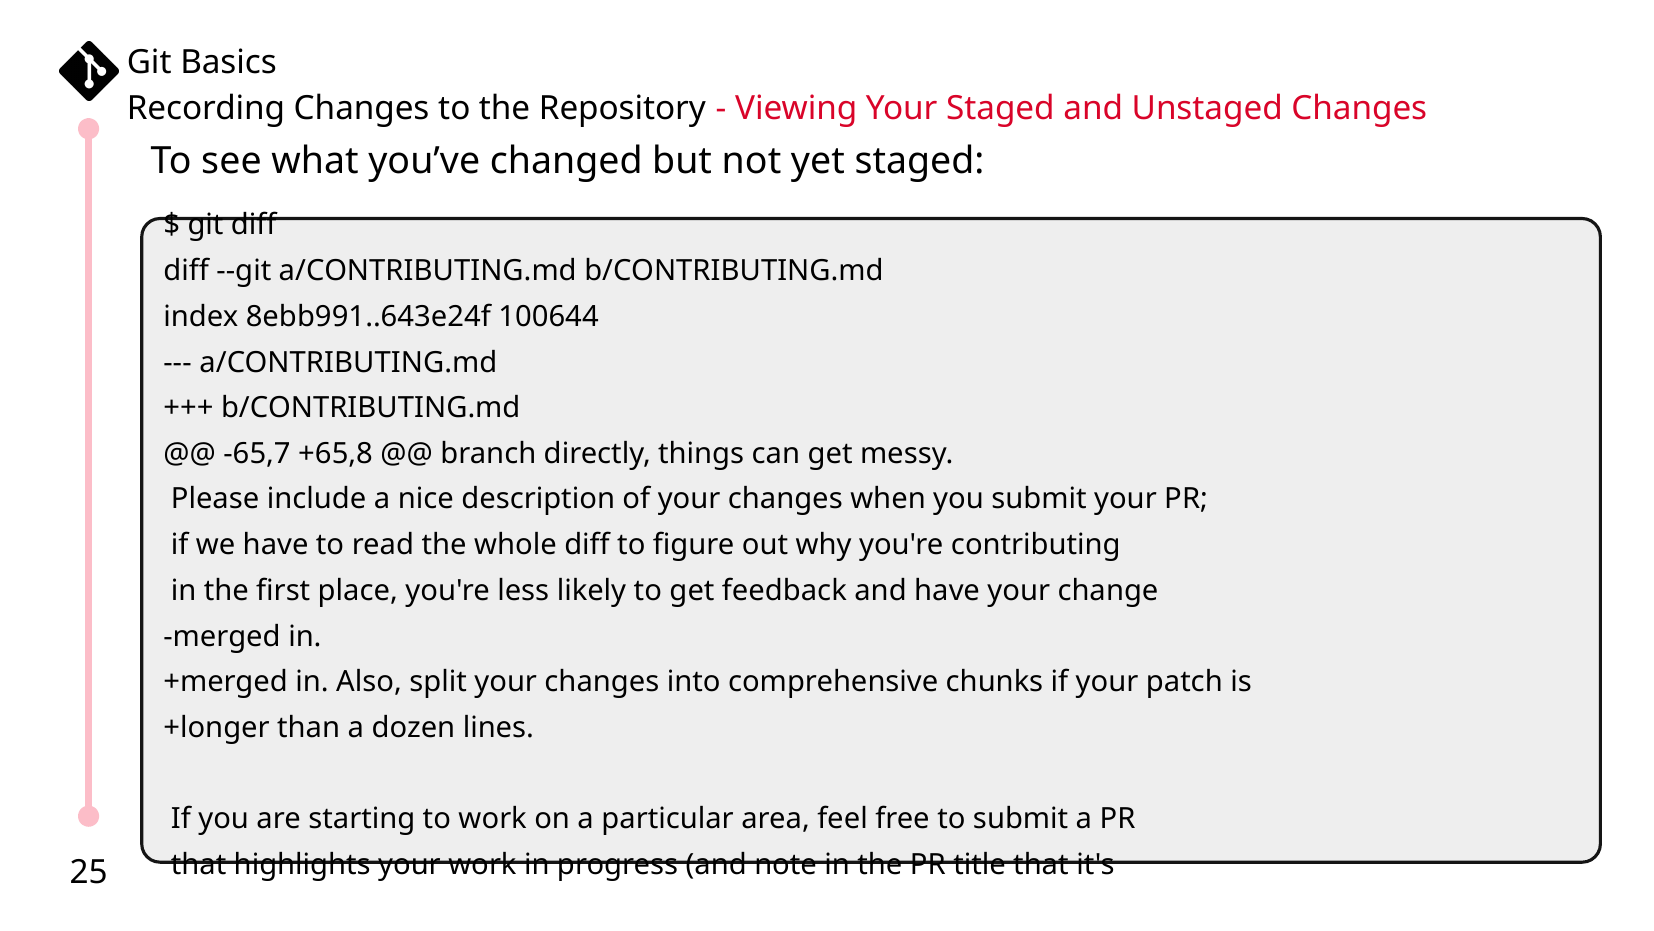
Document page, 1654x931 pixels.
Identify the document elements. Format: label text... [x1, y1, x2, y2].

text_box Git Basics Recording Changes to the Repository - Viewing Your Staged and Unstaged Changes [112, 31, 1506, 113]
text_box 25 [47, 840, 130, 889]
picture [59, 41, 119, 101]
text_box To see what you’ve changed but not yet staged: [135, 118, 1329, 195]
text_box $ git diff diff --git a/CONTRIBUTING.md b/CONTRIBUTING.md index 8ebb991..643e24f 100644 --- a/CONTRIBUTING.md +++ b/CONTRIBUTING.md @@ -65,7 +65,8 @@ branch directly, things can get messy. Please include a nice description of your changes when you submit your PR; if we have to read the whole diff to figure out why you're contributing in the first place, you're less likely to get feedback and have your change -merged in. +merged in. Also, split your changes into comprehensive chunks if your patch is +longer than a dozen lines. If you are starting to work on a particular area, feel free to submit a PR that highlights your work in progress (and note in the PR title that it's [141, 218, 1601, 863]
